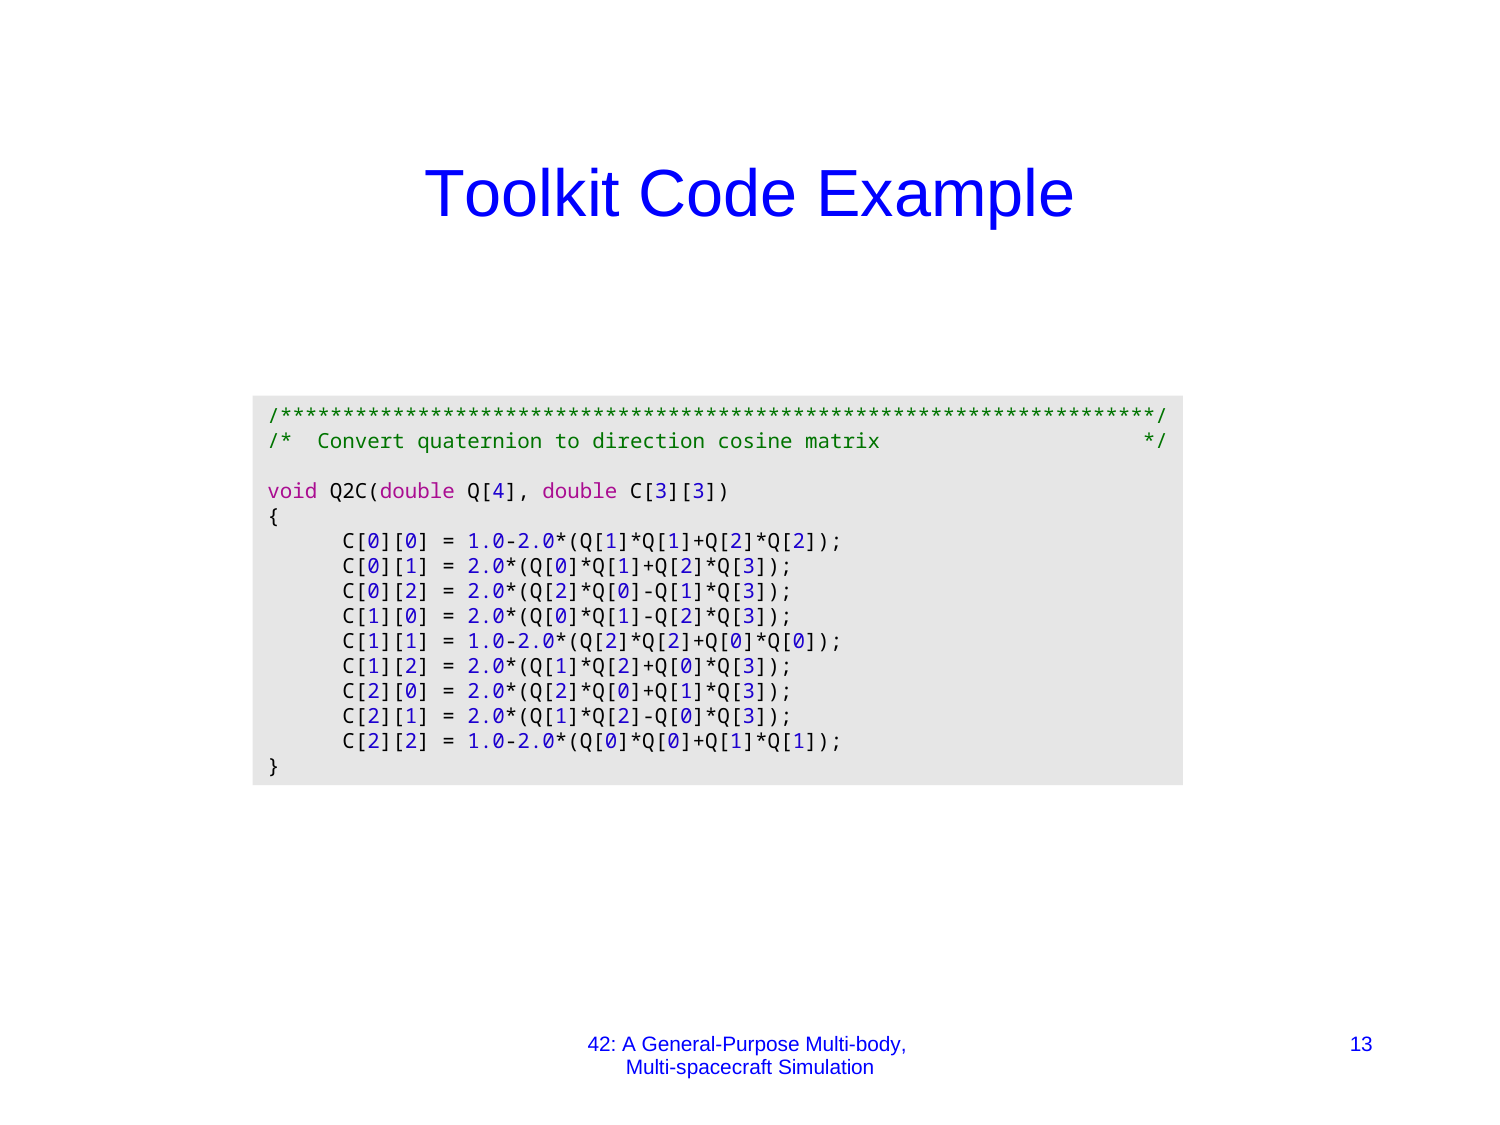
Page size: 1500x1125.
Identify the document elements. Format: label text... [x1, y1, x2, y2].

title Toolkit Code Example [112, 99, 1388, 288]
text_box /**********************************************************************/ /* Convert quaternion to direction cosine matrix */ void Q2C(double Q[4], double C[3][3]) { C[0][0] = 1.0-2.0*(Q[1]*Q[1]+Q[2]*Q[2]); C[0][1] = 2.0*(Q[0]*Q[1]+Q[2]*Q[3]); C[0][2] = 2.0*(Q[2]*Q[0]-Q[1]*Q[3]); C[1][0] = 2.0*(Q[0]*Q[1]-Q[2]*Q[3]); C[1][1] = 1.0-2.0*(Q[2]*Q[2]+Q[0]*Q[0]); C[1][2] = 2.0*(Q[1]*Q[2]+Q[0]*Q[3]); C[2][0] = 2.0*(Q[2]*Q[0]+Q[1]*Q[3]); C[2][1] = 2.0*(Q[1]*Q[2]-Q[0]*Q[3]); C[2][2] = 1.0-2.0*(Q[0]*Q[0]+Q[1]*Q[1]); } [252, 395, 1183, 786]
